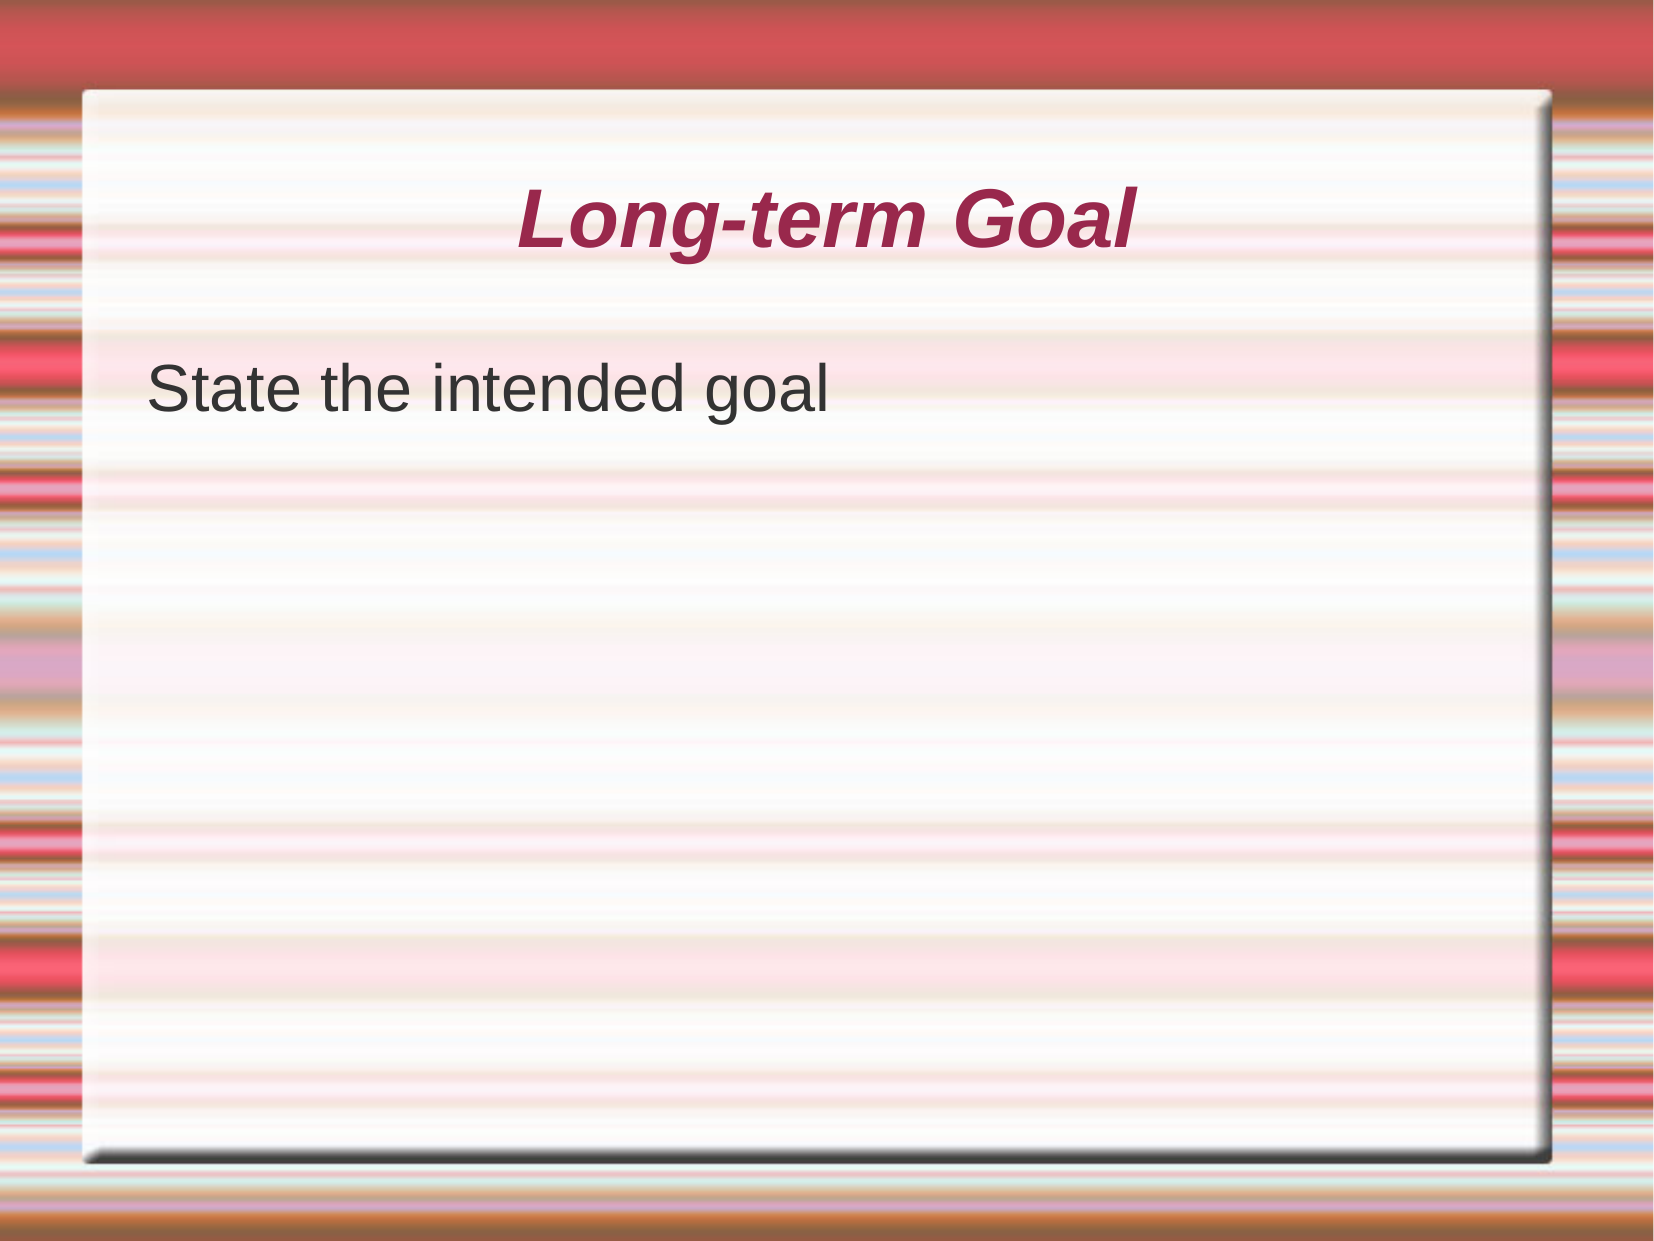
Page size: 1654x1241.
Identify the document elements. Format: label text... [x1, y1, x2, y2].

title Long-term Goal [121, 114, 1534, 322]
picture [0, 0, 1654, 1241]
list State the intended goal [134, 350, 1516, 1133]
